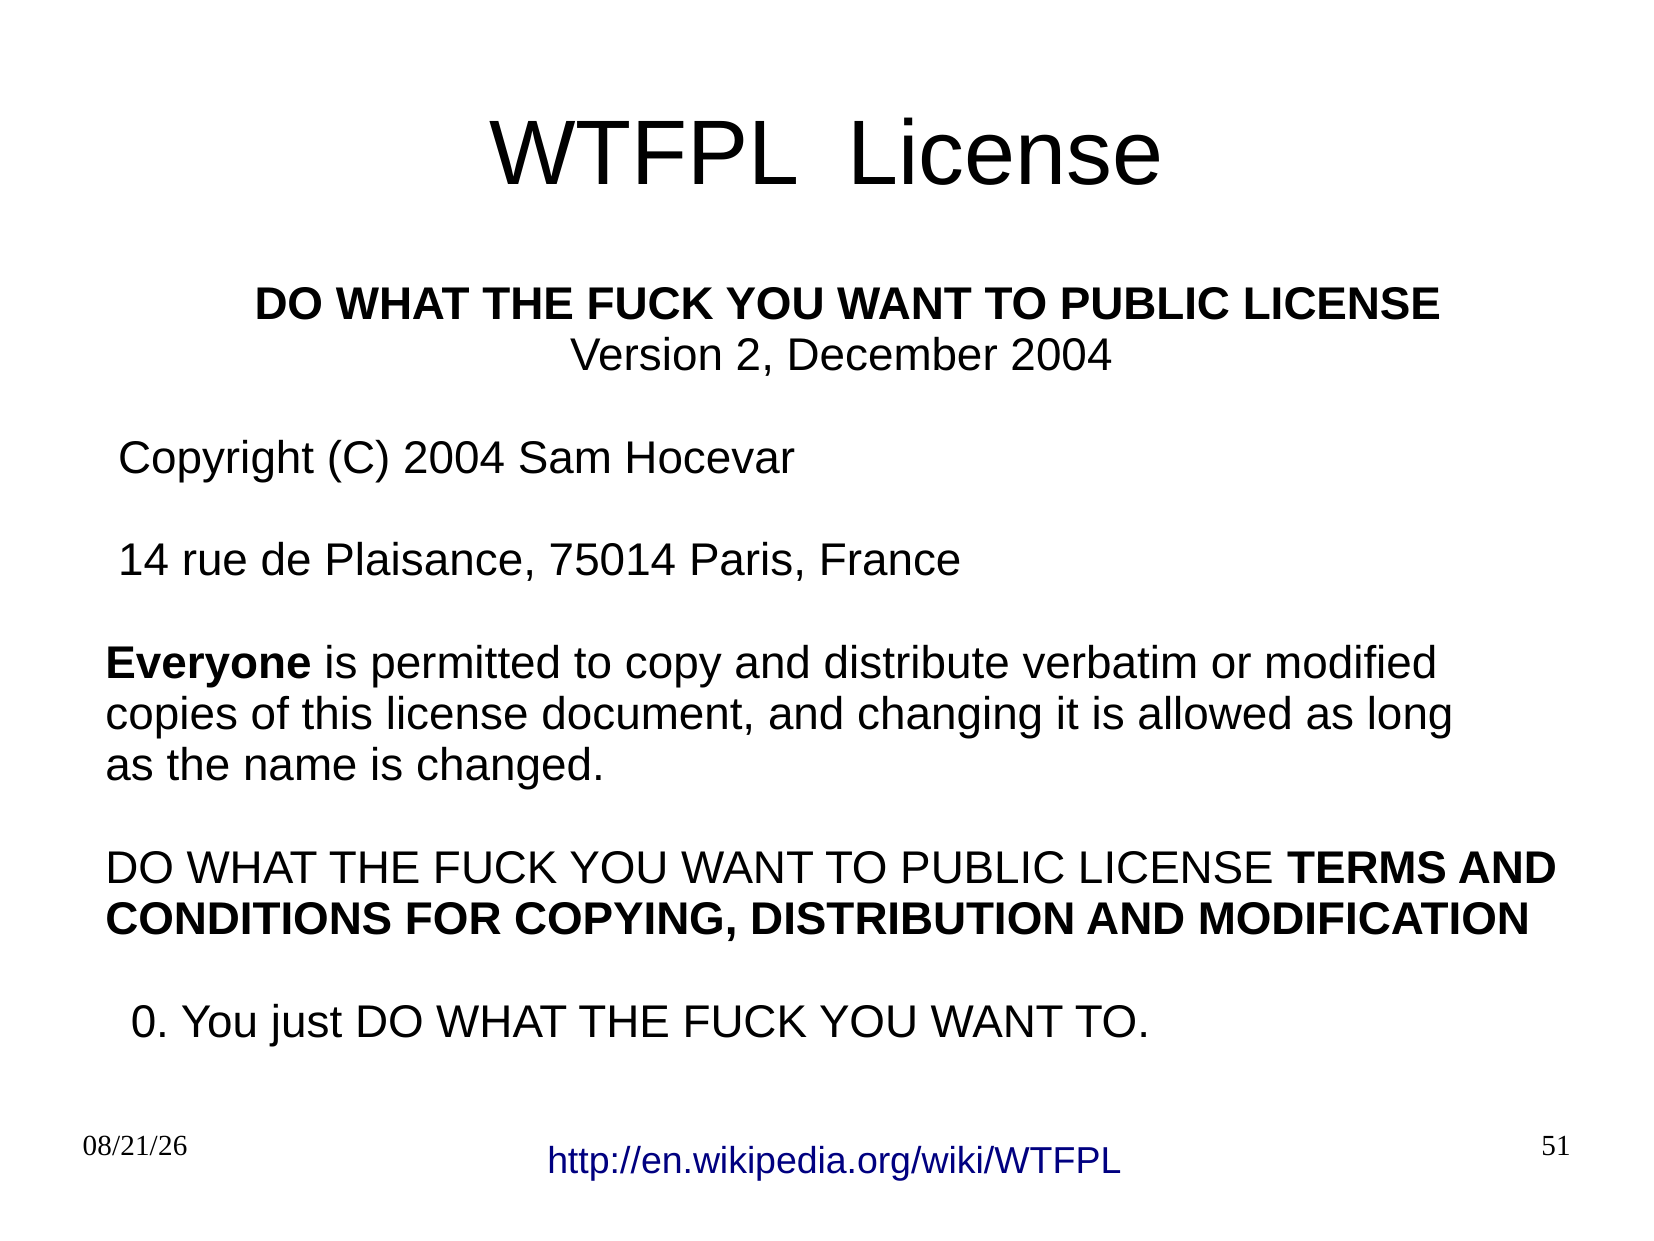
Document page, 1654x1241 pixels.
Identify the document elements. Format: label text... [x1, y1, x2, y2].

text_box DO WHAT THE FUCK YOU WANT TO PUBLIC LICENSE Version 2, December 2004 Copyright (C) 2004 Sam Hocevar 14 rue de Plaisance, 75014 Paris, France Everyone is permitted to copy and distribute verbatim or modified copies of this license document, and changing it is allowed as long as the name is changed. DO WHAT THE FUCK YOU WANT TO PUBLIC LICENSE TERMS AND CONDITIONS FOR COPYING, DISTRIBUTION AND MODIFICATION 0. You just DO WHAT THE FUCK YOU WANT TO. [90, 270, 1593, 1055]
title WTFPL License [82, 49, 1571, 257]
text_box http://en.wikipedia.org/wiki/WTFPL [532, 1132, 1163, 1190]
